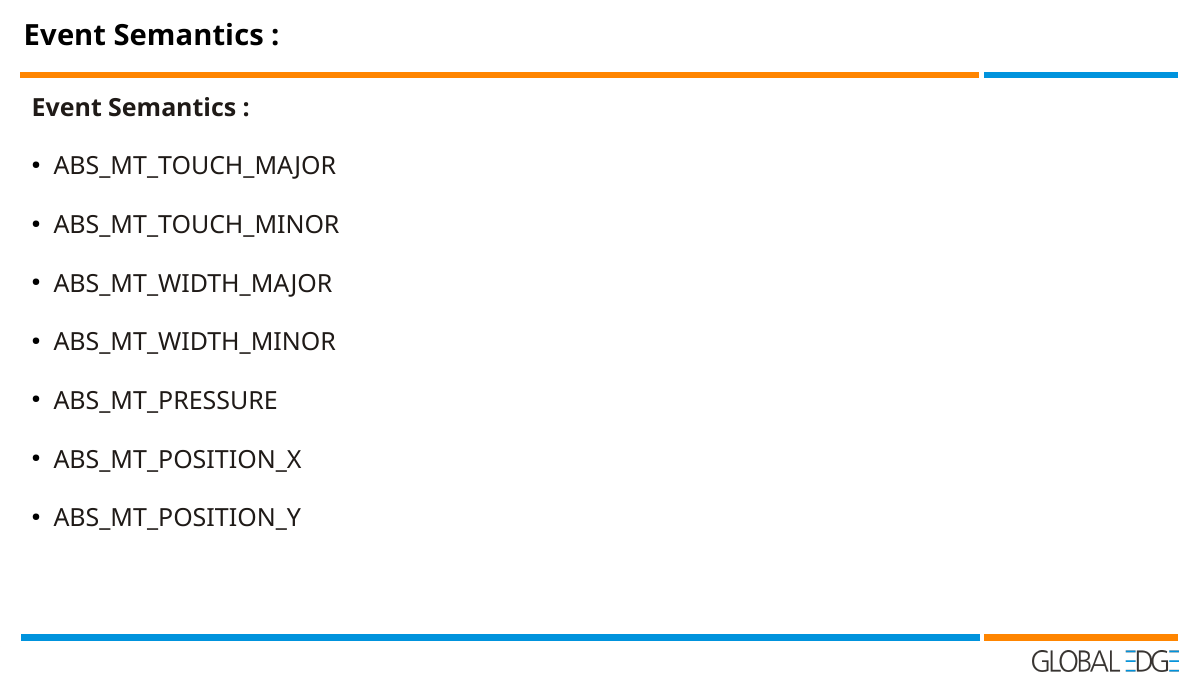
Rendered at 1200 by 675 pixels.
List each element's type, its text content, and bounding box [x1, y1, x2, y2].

list Event Semantics : ABS_MT_TOUCH_MAJOR ABS_MT_TOUCH_MINOR ABS_MT_WIDTH_MAJOR ABS_MT_WIDTH_MINOR ABS_MT_PRESSURE ABS_MT_POSITION_X ABS_MT_POSITION_Y [20, 87, 1178, 627]
title Event Semantics : [12, 9, 1087, 62]
picture [1032, 650, 1179, 672]
